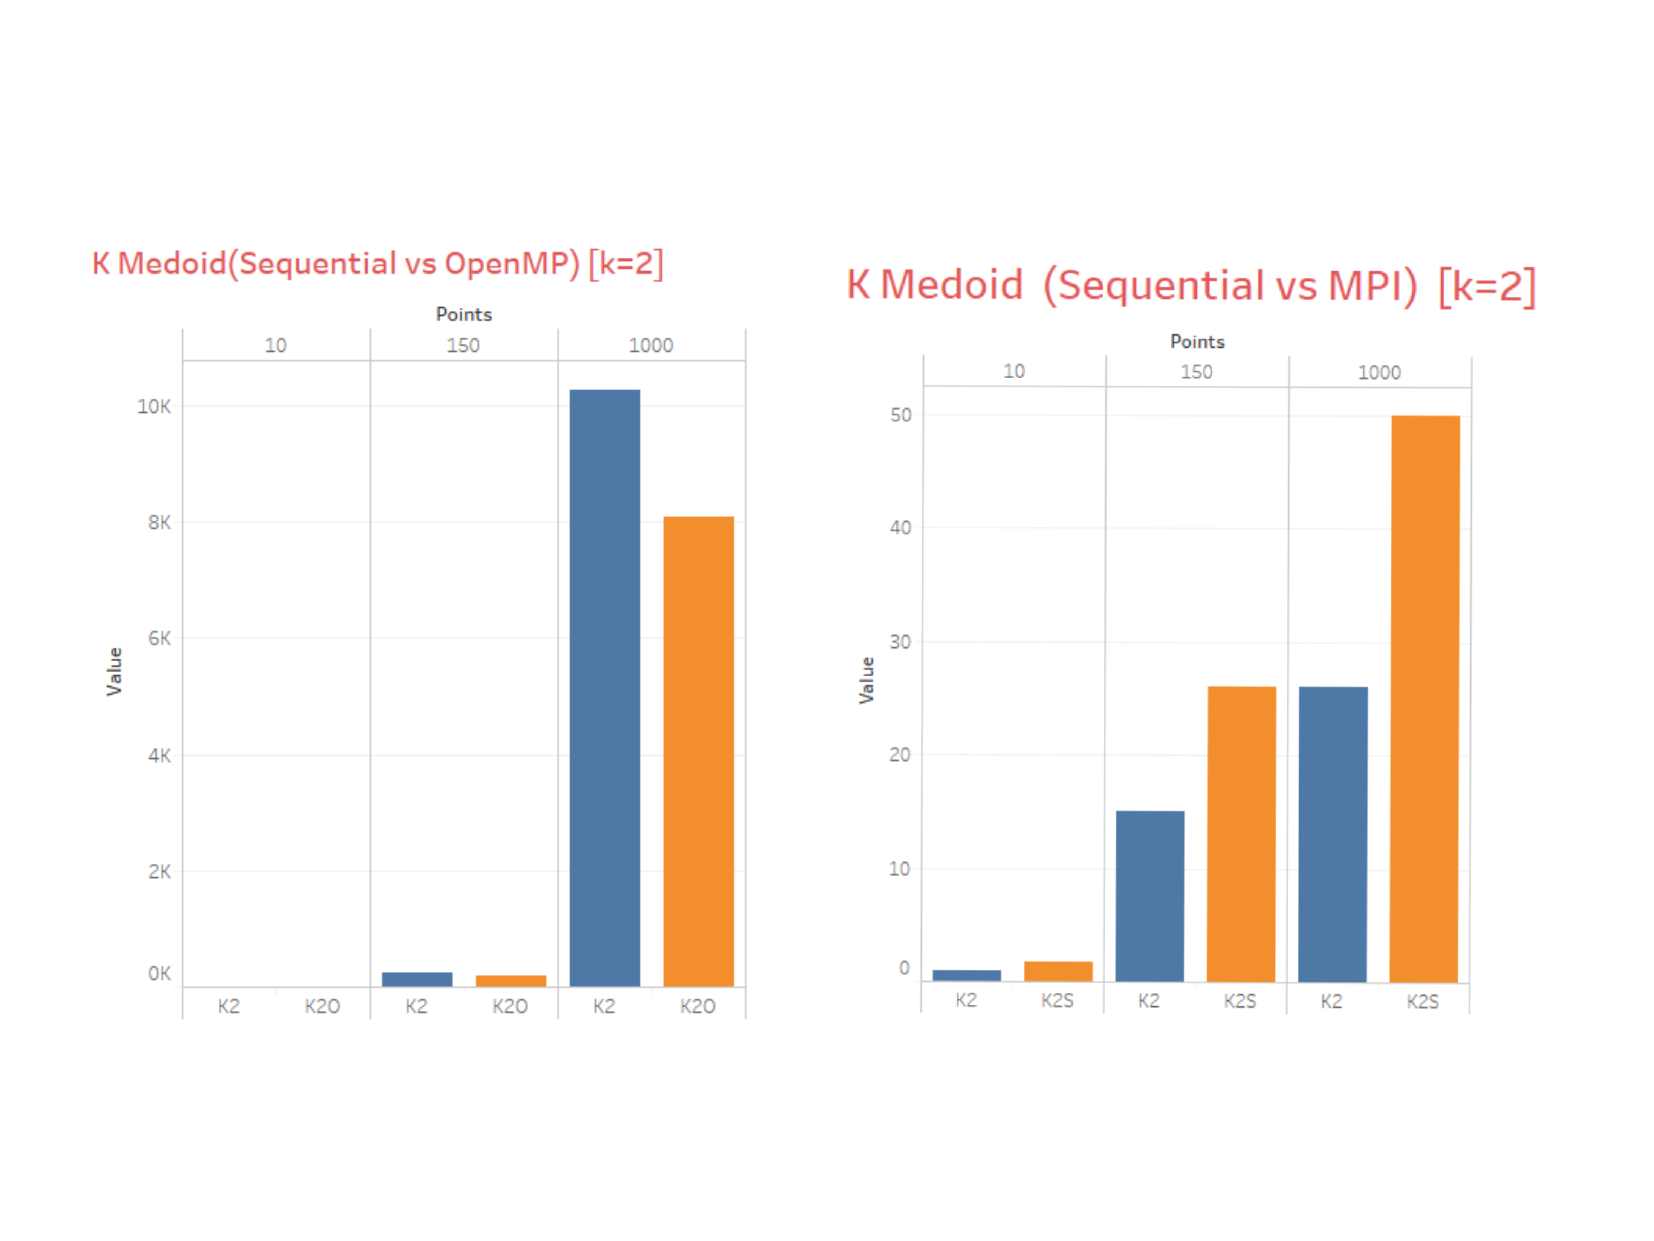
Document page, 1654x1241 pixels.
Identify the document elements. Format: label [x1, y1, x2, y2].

picture [839, 250, 1556, 1021]
picture [82, 235, 775, 1029]
